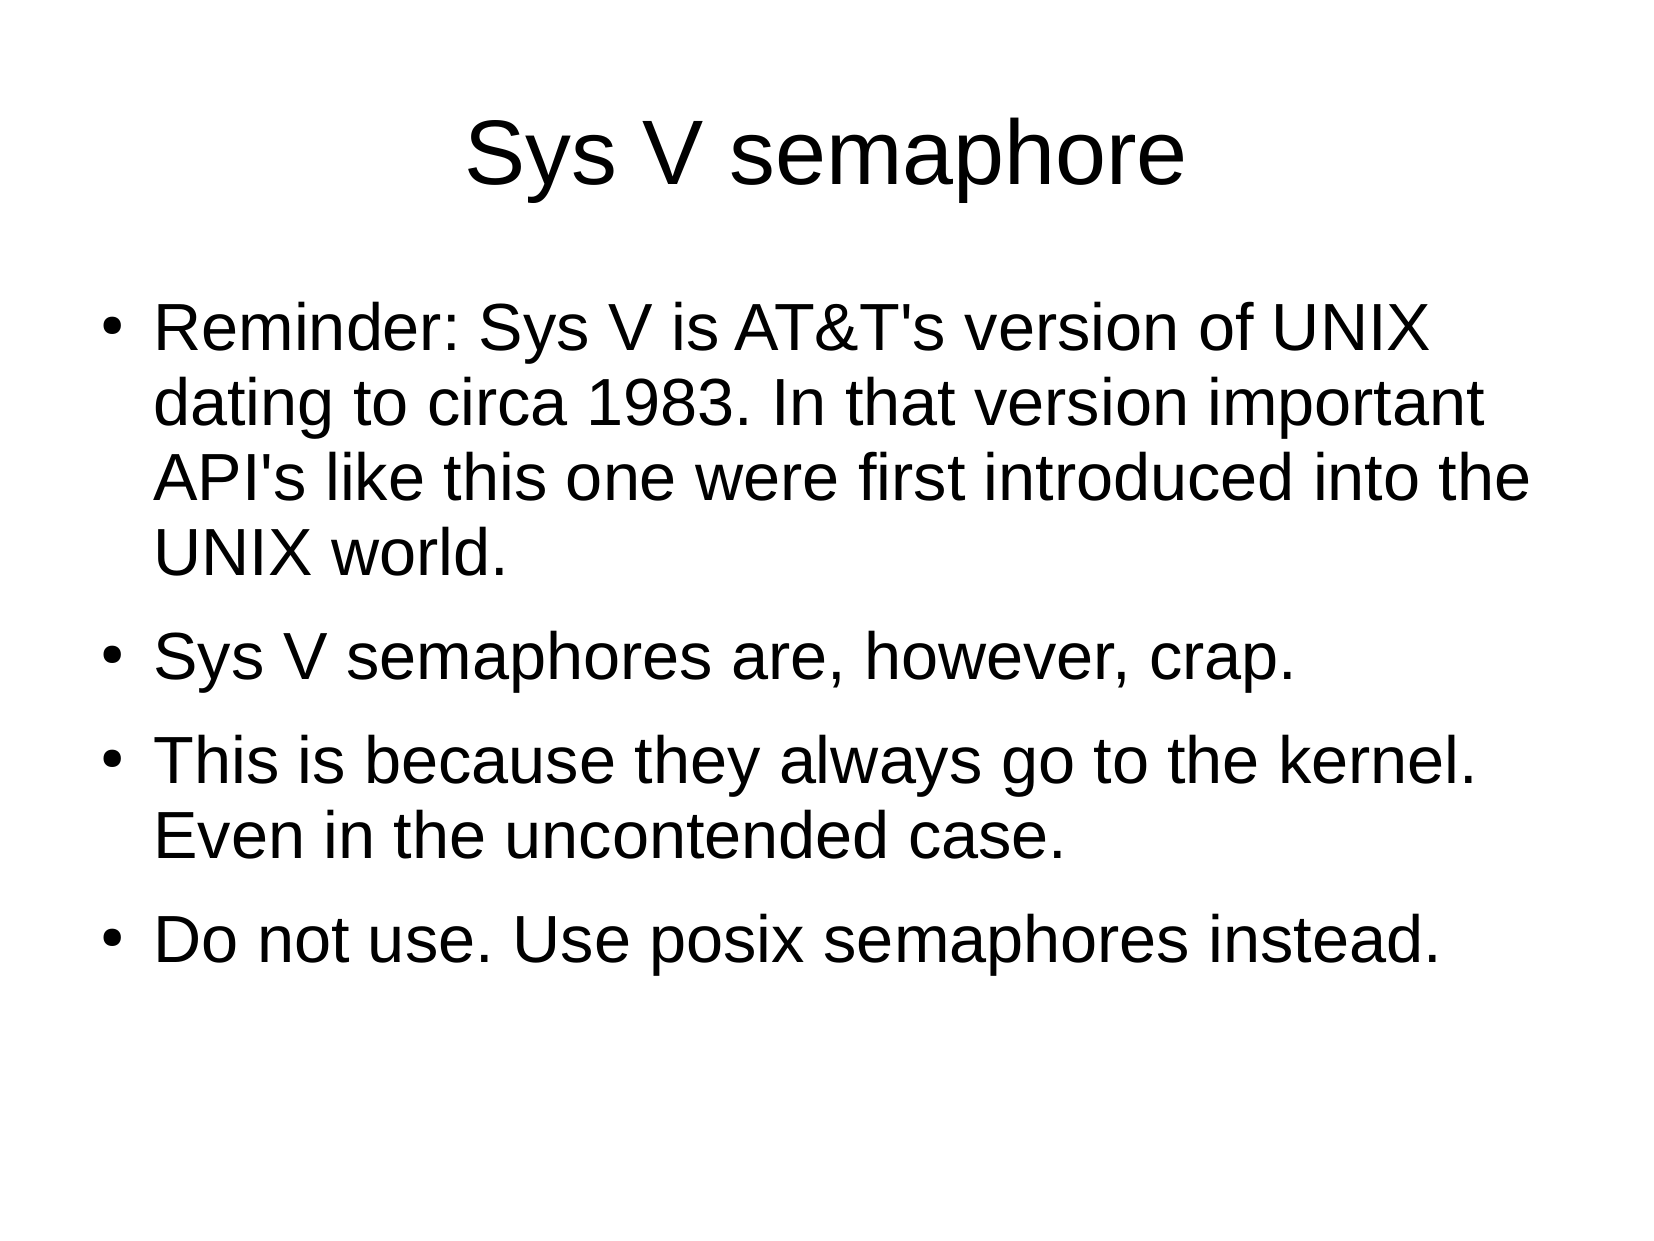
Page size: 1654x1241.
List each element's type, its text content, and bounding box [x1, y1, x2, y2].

title Sys V semaphore [82, 49, 1571, 257]
list Reminder: Sys V is AT&T's version of UNIX dating to circa 1983. In that version important API's like this one were first introduced into the UNIX world. Sys V semaphores are, however, crap. This is because they always go to the kernel. Even in the uncontended case. Do not use. Use posix semaphores instead. [82, 290, 1571, 1010]
